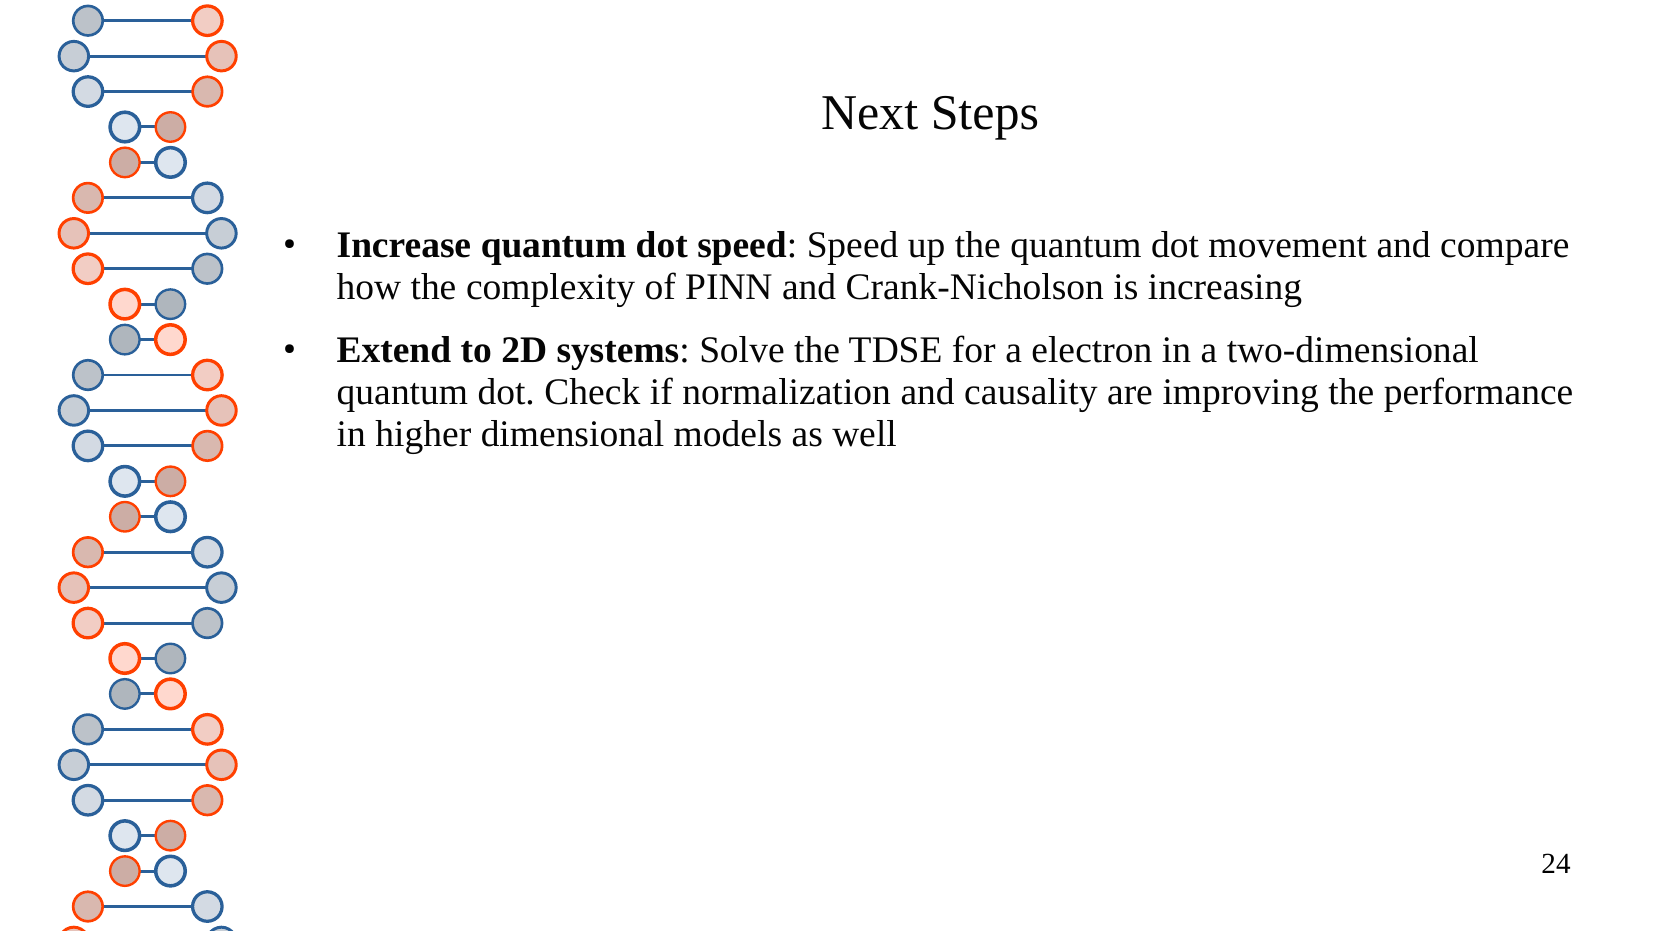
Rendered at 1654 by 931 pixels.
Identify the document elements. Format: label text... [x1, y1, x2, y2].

title Next Steps [265, 35, 1595, 189]
list Increase quantum dot speed: Speed up the quantum dot movement and compare how the complexity of PINN and Crank-Nicholson is increasing Extend to 2D systems: Solve the TDSE for a electron in a two-dimensional quantum dot. Check if normalization and causality are improving the performance in higher dimensional models as well [265, 224, 1595, 764]
